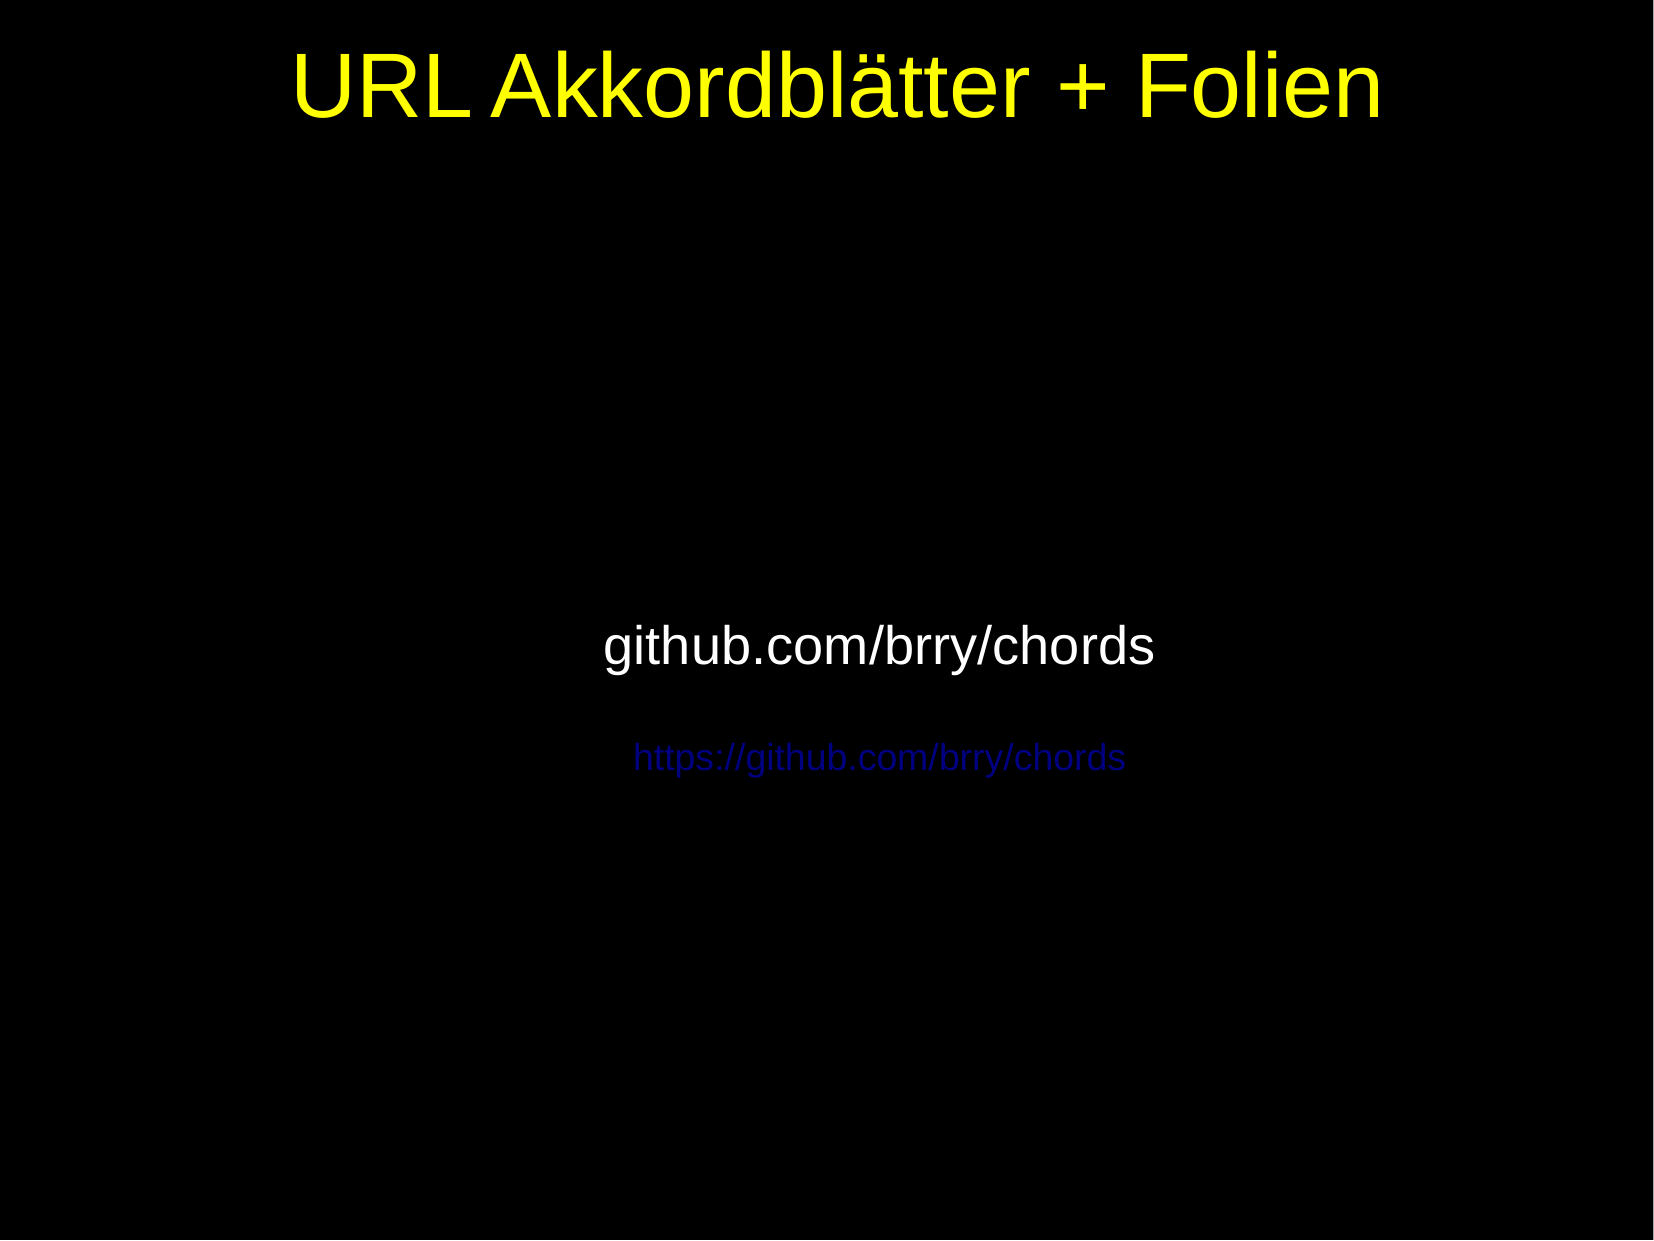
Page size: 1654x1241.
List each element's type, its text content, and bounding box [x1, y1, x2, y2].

list github.com/brry/chords https://github.com/brry/chords [129, 177, 1630, 1217]
title URL Akkordblätter + Folien [94, 5, 1583, 166]
